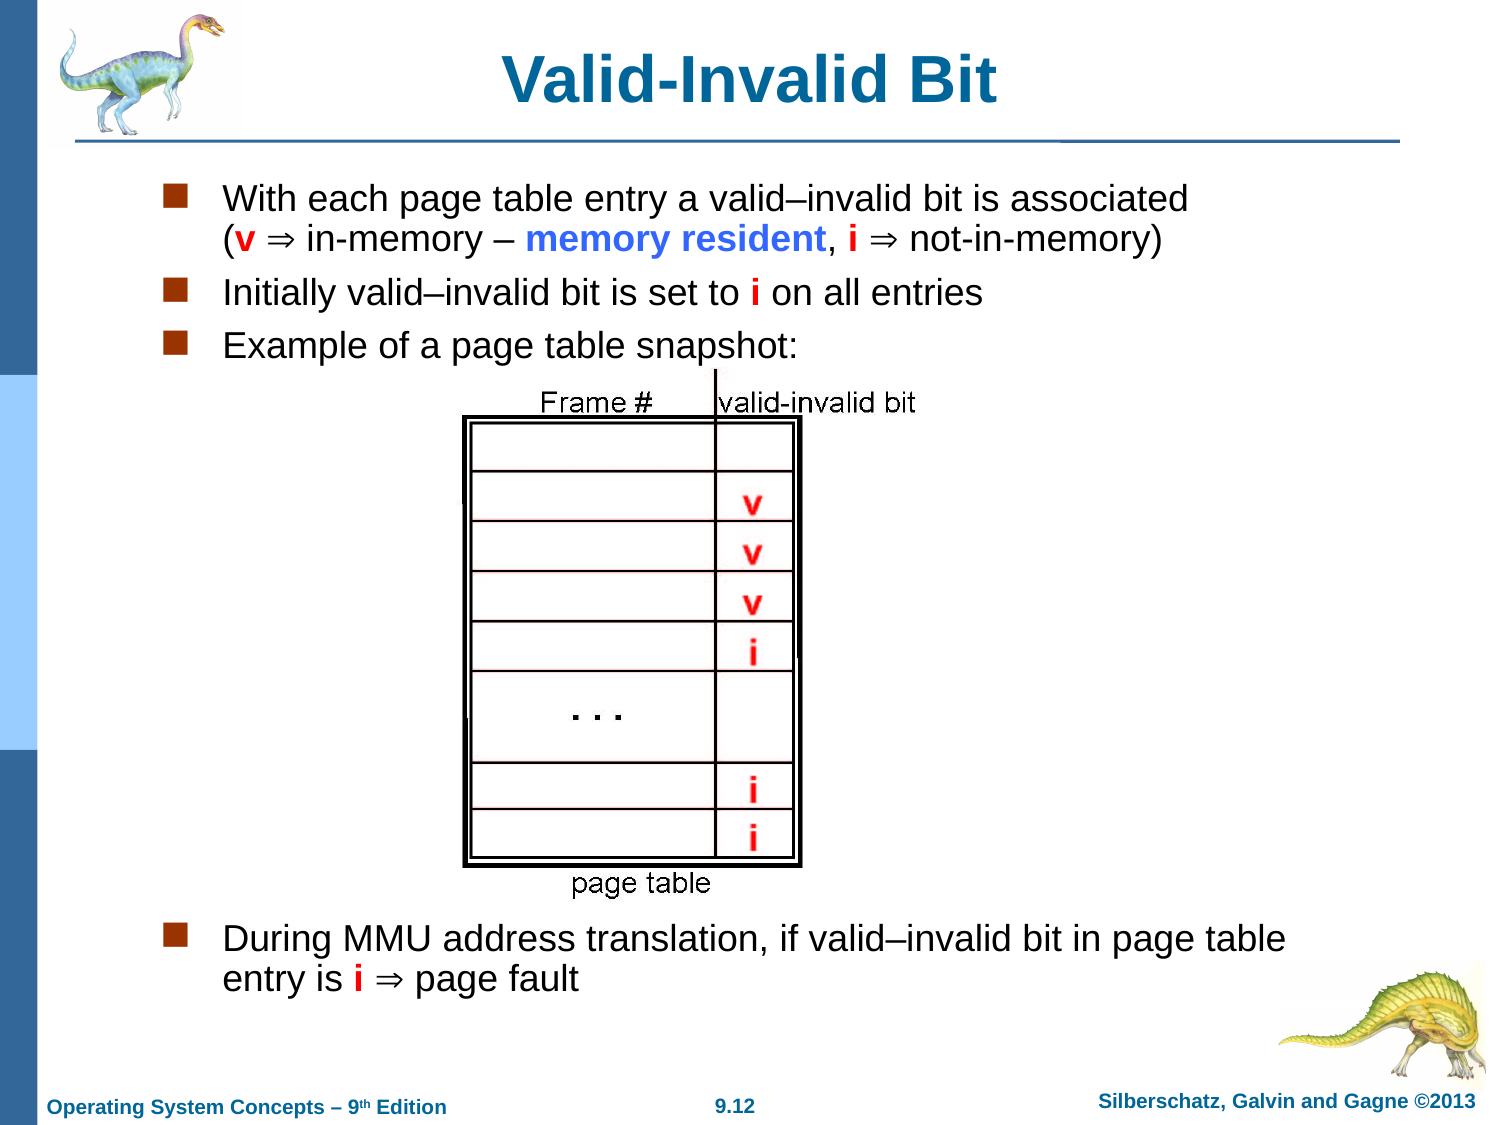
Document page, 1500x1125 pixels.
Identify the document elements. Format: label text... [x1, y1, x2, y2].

title Valid-Invalid Bit [75, 28, 1425, 124]
picture [1275, 959, 1486, 1090]
list With each page table entry a valid–invalid bit is associated (v  in-memory – memory resident, i  not-in-memory) Initially valid–invalid bit is set to i on all entries Example of a page table snapshot: During MMU address translation, if valid–invalid bit in page table entry is i  page fault [151, 171, 1367, 1070]
picture [456, 367, 921, 903]
picture [46, 0, 243, 149]
